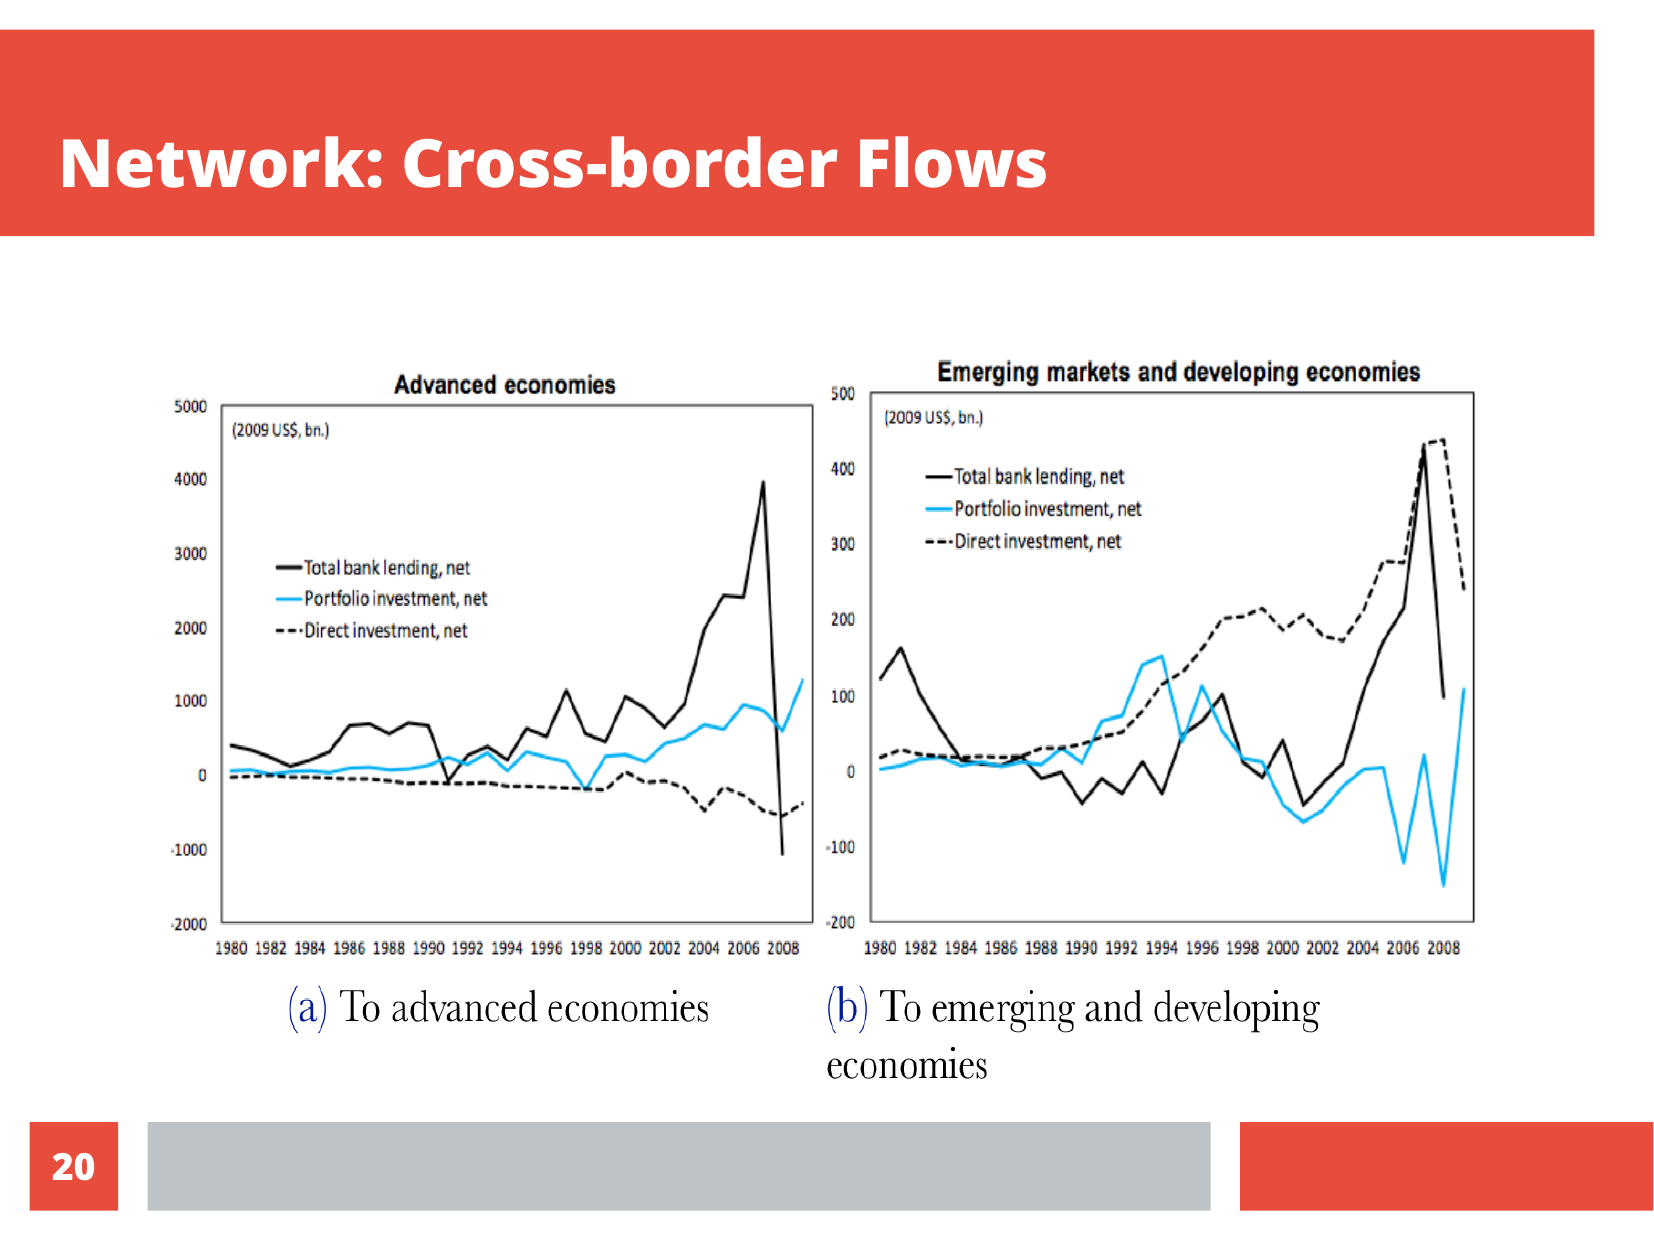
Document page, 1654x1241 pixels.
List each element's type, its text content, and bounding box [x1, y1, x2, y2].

picture [112, 324, 1512, 1093]
title Network: Cross-border Flows [59, 59, 1595, 207]
